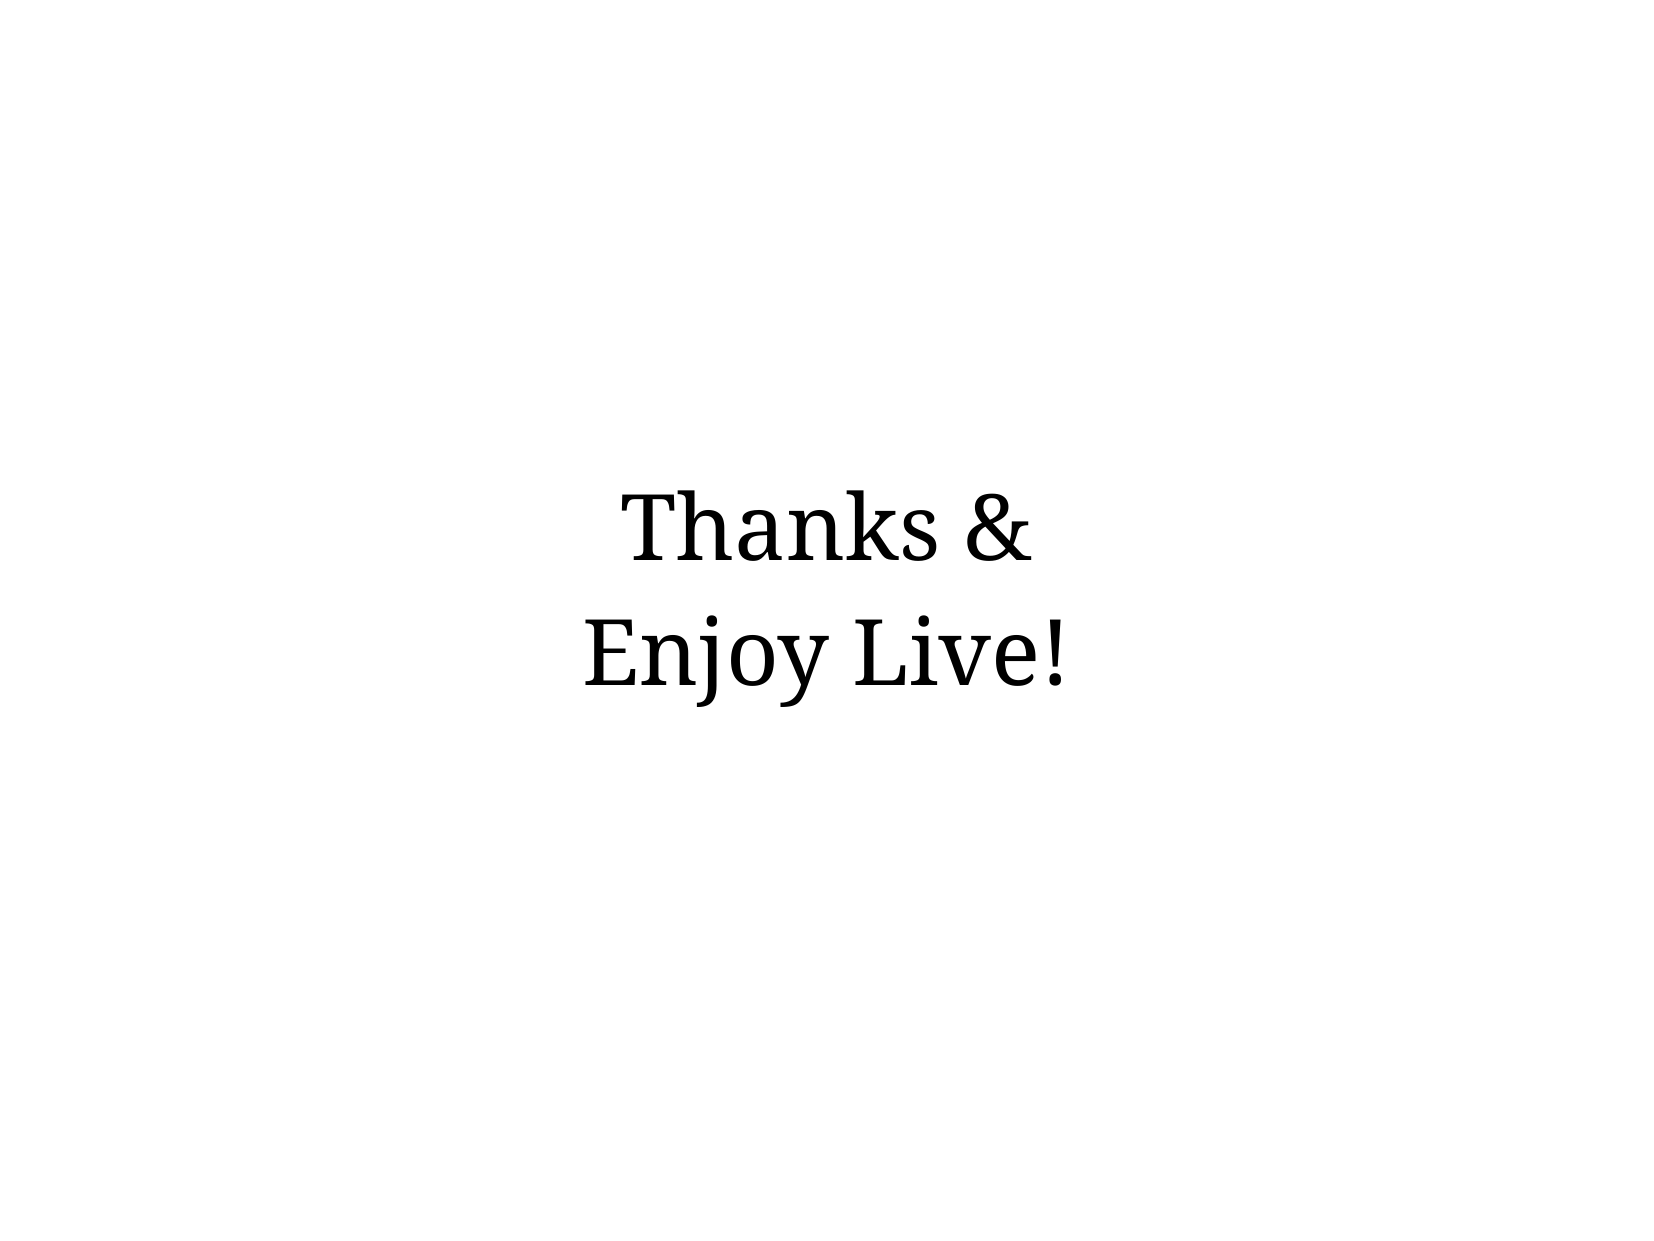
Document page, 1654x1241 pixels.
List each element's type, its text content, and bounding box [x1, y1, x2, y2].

title Thanks & Enjoy Live! [82, 461, 1571, 715]
